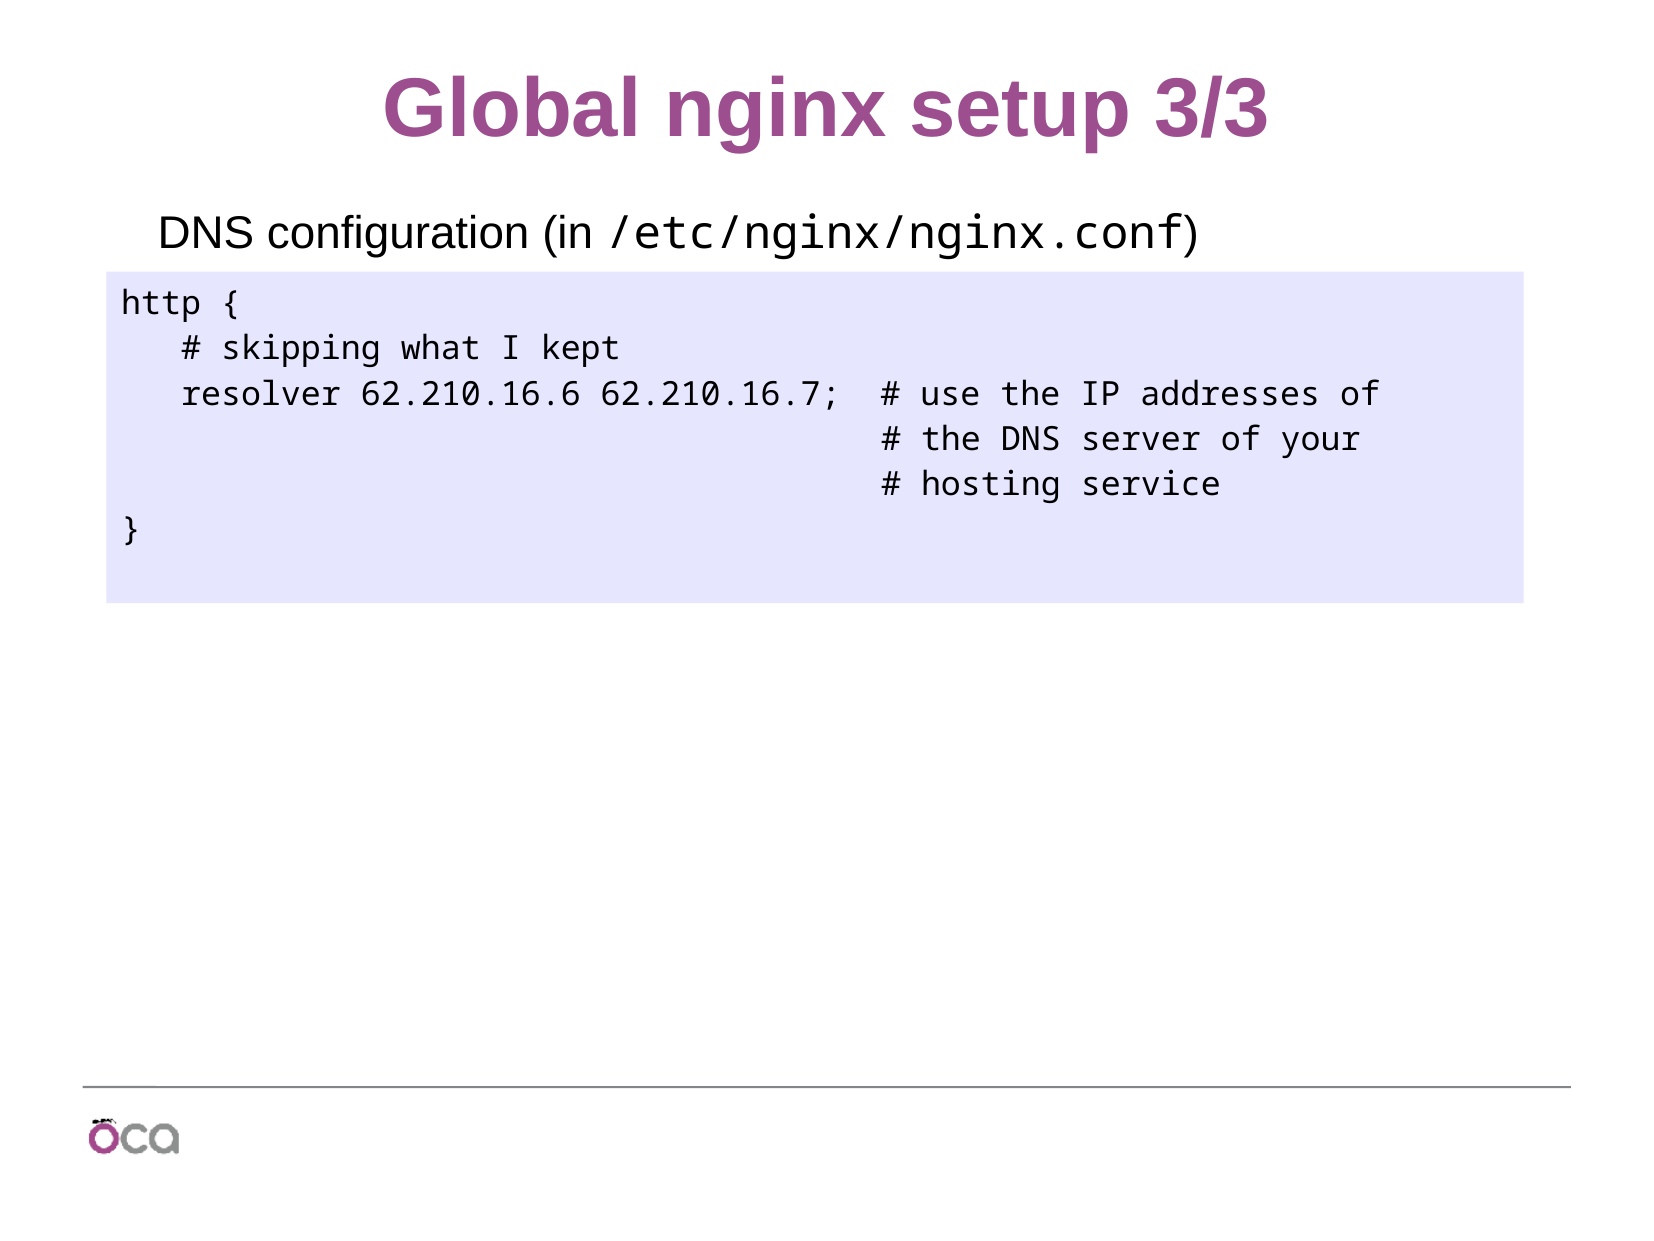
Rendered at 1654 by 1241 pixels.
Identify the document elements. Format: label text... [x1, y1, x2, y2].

list DNS configuration (in /etc/nginx/nginx.conf) [82, 202, 1571, 291]
title Global nginx setup 3/3 [82, 0, 1571, 202]
picture [82, 1089, 186, 1191]
text_box http { # skipping what I kept resolver 62.210.16.6 62.210.16.7; # use the IP addresses of # the DNS server of your # hosting service } [106, 271, 1524, 549]
